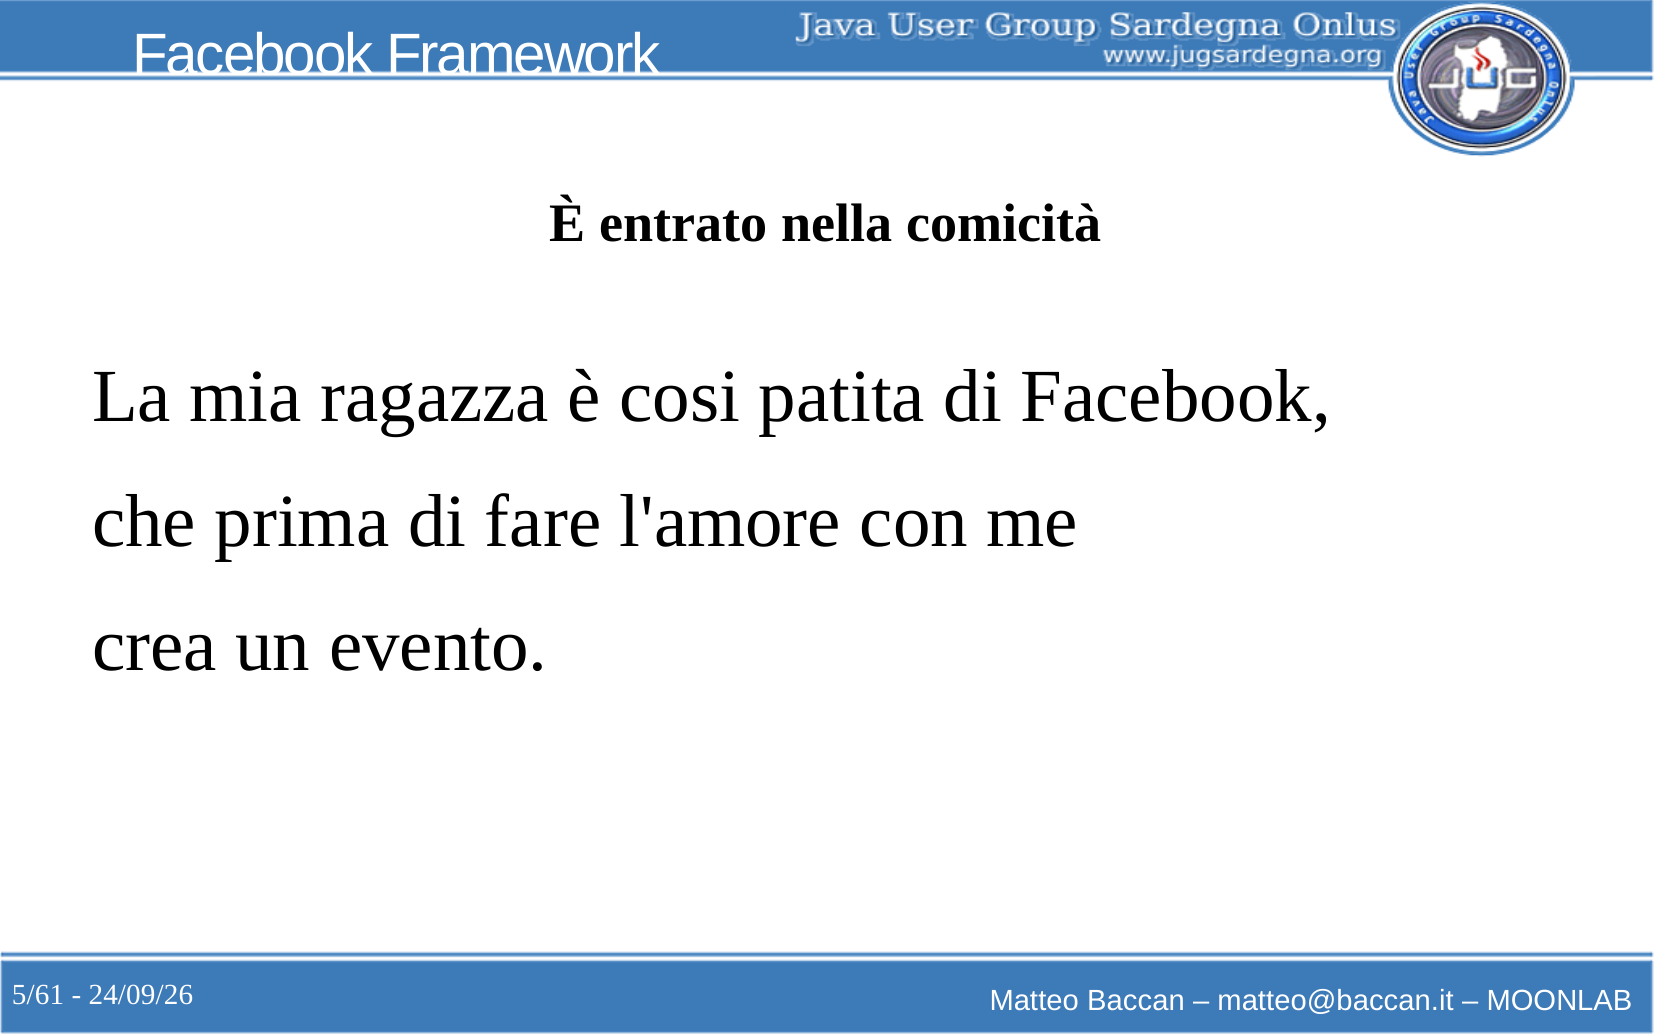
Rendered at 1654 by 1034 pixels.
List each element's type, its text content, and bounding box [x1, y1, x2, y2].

picture [0, 0, 1654, 1034]
title Facebook Framework [132, 5, 1609, 103]
text_box È entrato nella comicità La mia ragazza è cosi patita di Facebook, che prima di fare l'amore con me crea un evento. [41, 156, 1610, 794]
